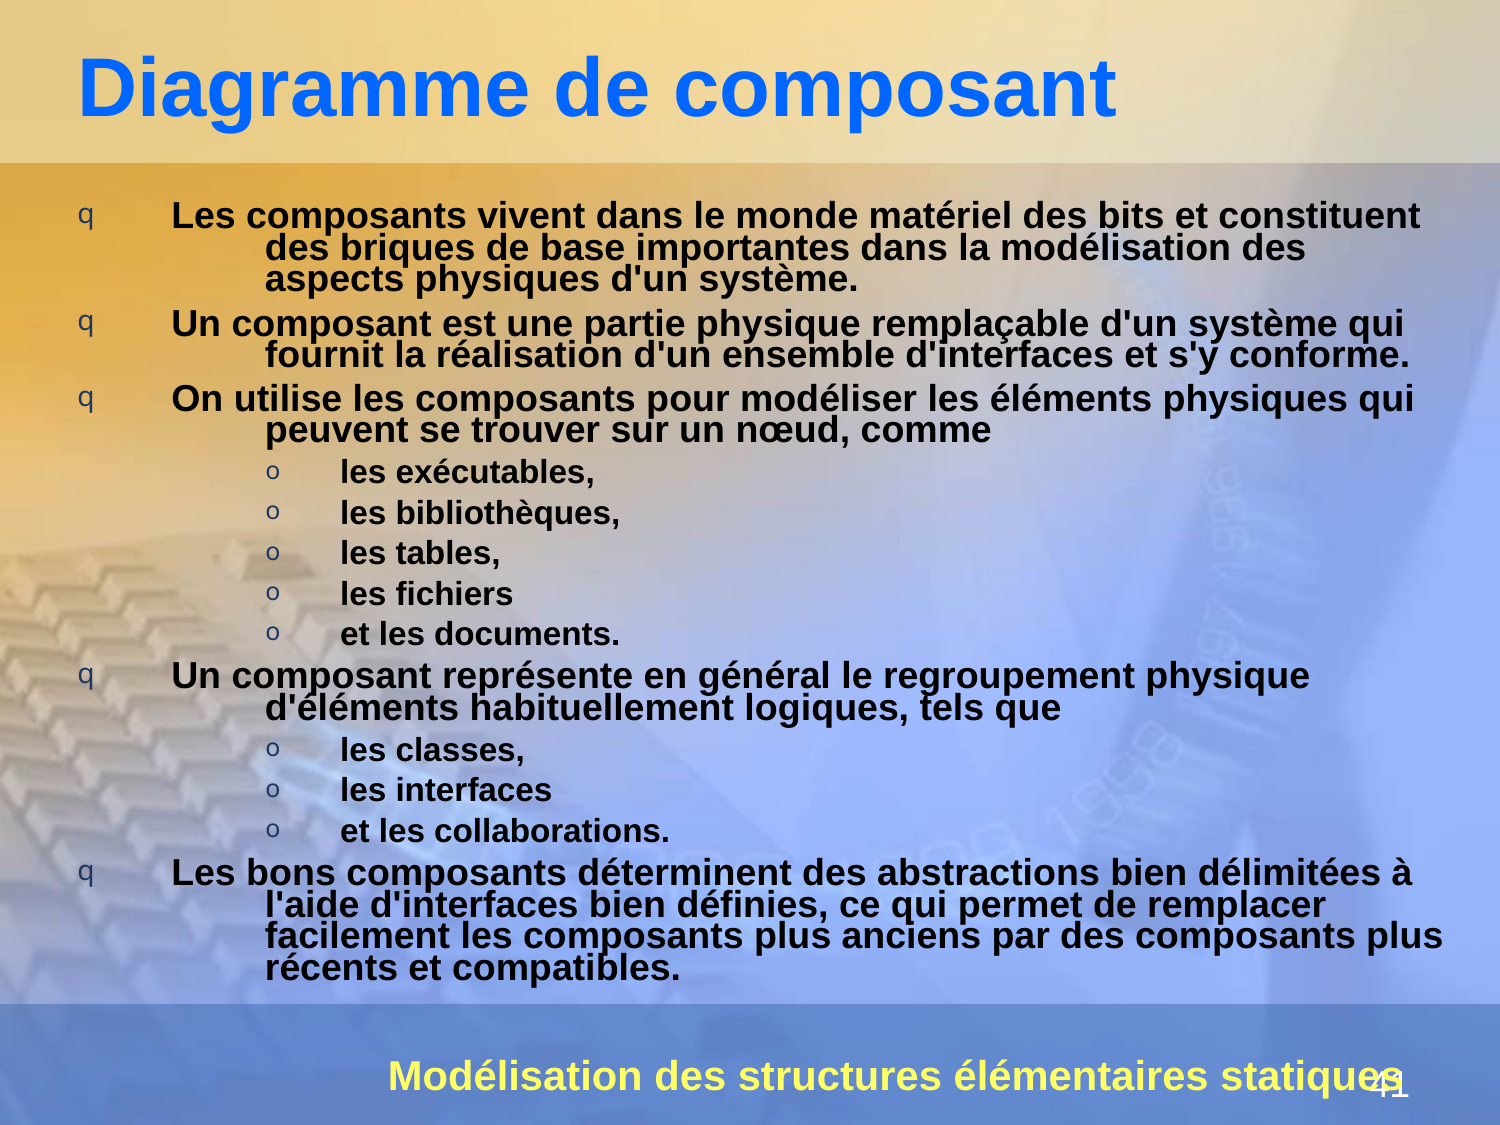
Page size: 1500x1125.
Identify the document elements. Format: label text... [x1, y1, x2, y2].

text_box Modélisation des structures élémentaires statiques [388, 1049, 1404, 1099]
list Les composants vivent dans le monde matériel des bits et constituent des briques de base importantes dans la modélisation des aspects physiques d'un système. Un composant est une partie physique remplaçable d'un système qui fournit la réalisation d'un ensemble d'interfaces et s'y conforme. On utilise les composants pour modéliser les éléments physiques qui peuvent se trouver sur un nœud, comme les exécutables, les bibliothèques, les tables, les fichiers et les documents. Un composant représente en général le regroupement physique d'éléments habituellement logiques, tels que les classes, les interfaces et les collaborations. Les bons composants déterminent des abstractions bien délimitées à l'aide d'interfaces bien définies, ce qui permet de remplacer facilement les composants plus anciens par des composants plus récents et compatibles. [62, 196, 1470, 997]
title Diagramme de composant [62, 37, 1469, 143]
